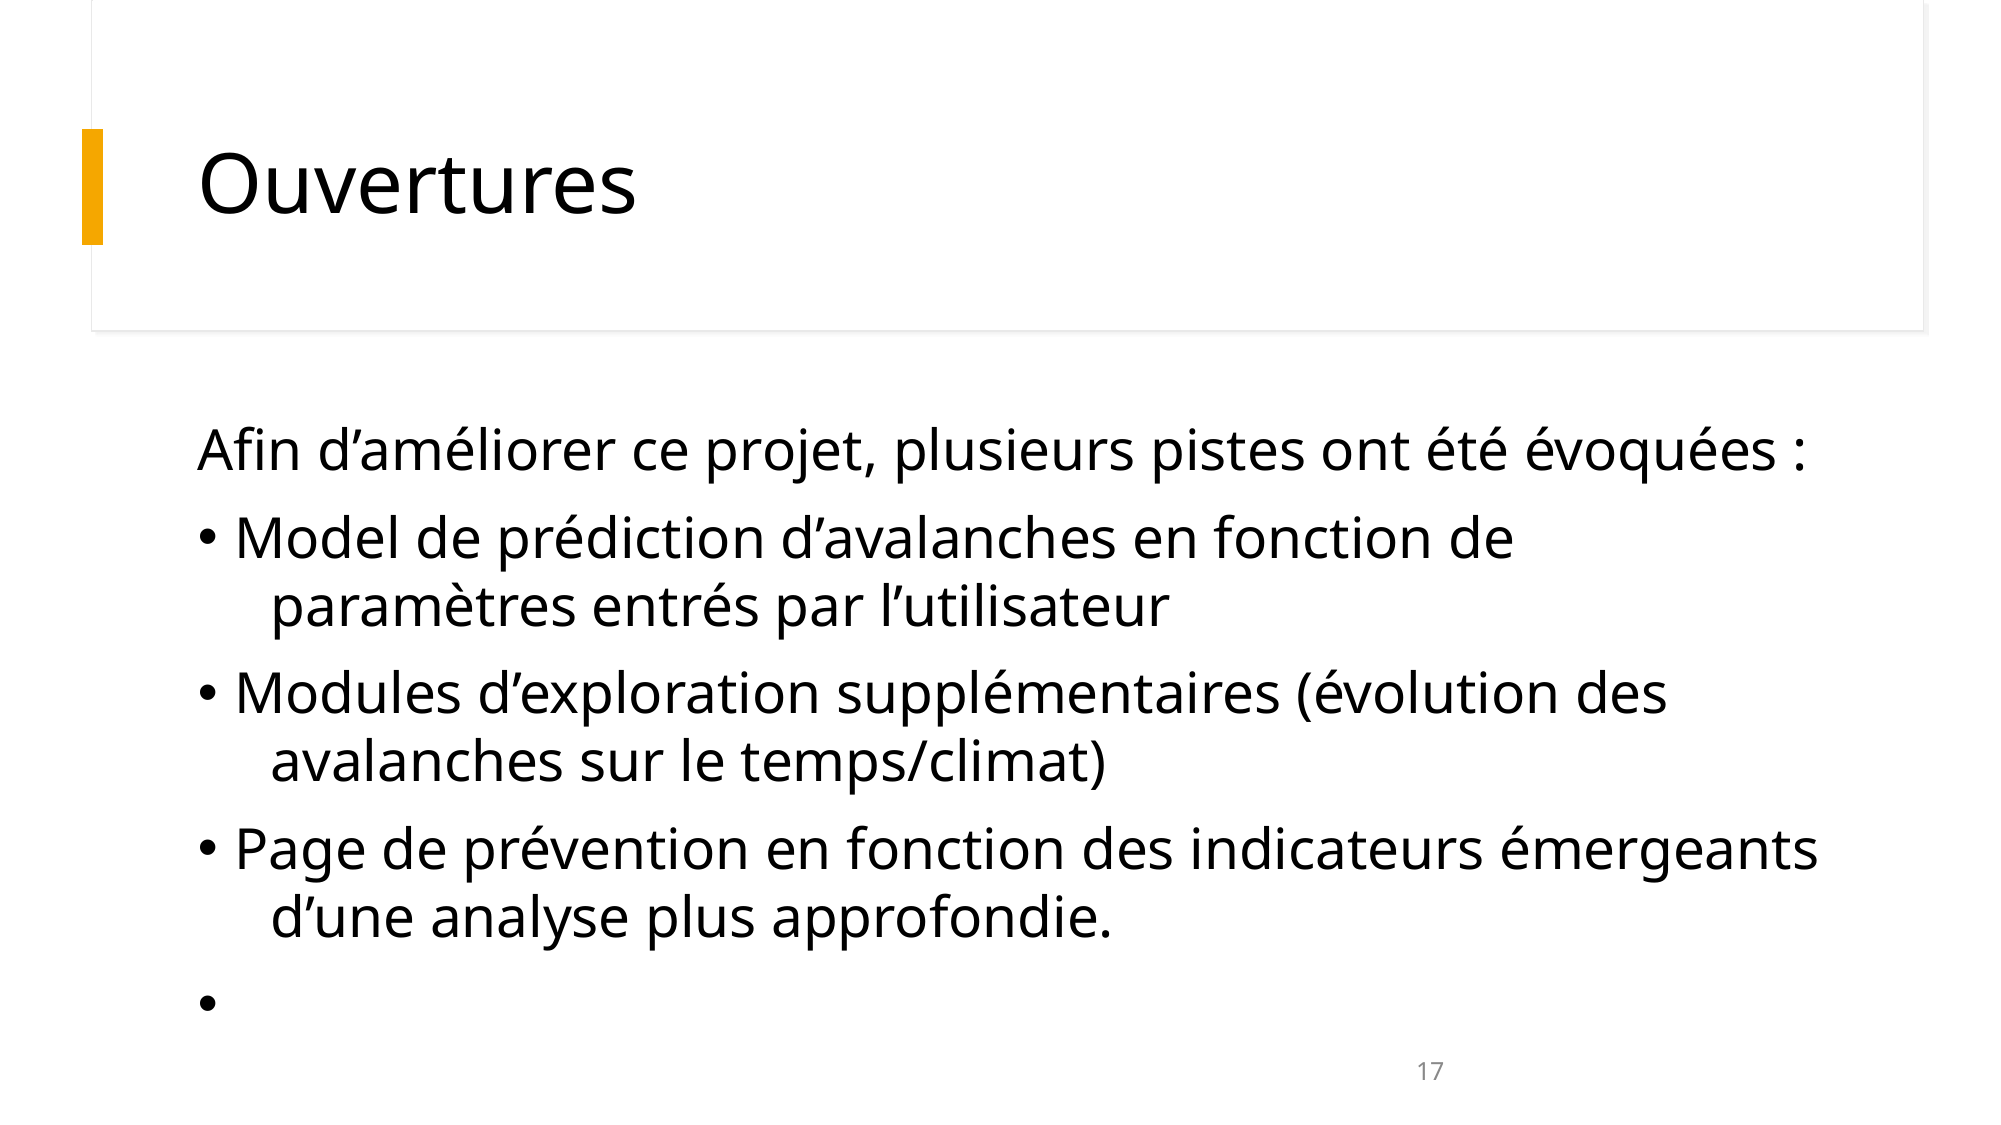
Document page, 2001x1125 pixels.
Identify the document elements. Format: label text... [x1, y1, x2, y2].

list Afin d’améliorer ce projet, plusieurs pistes ont été évoquées : Model de prédiction d’avalanches en fonction de paramètres entrés par l’utilisateur Modules d’exploration supplémentaires (évolution des avalanches sur le temps/climat) Page de prévention en fonction des indicateurs émergeants d’une analyse plus approfondie. [183, 406, 1852, 1013]
title Ouvertures [183, 90, 1852, 284]
text_box [1401, 1042, 1852, 1103]
